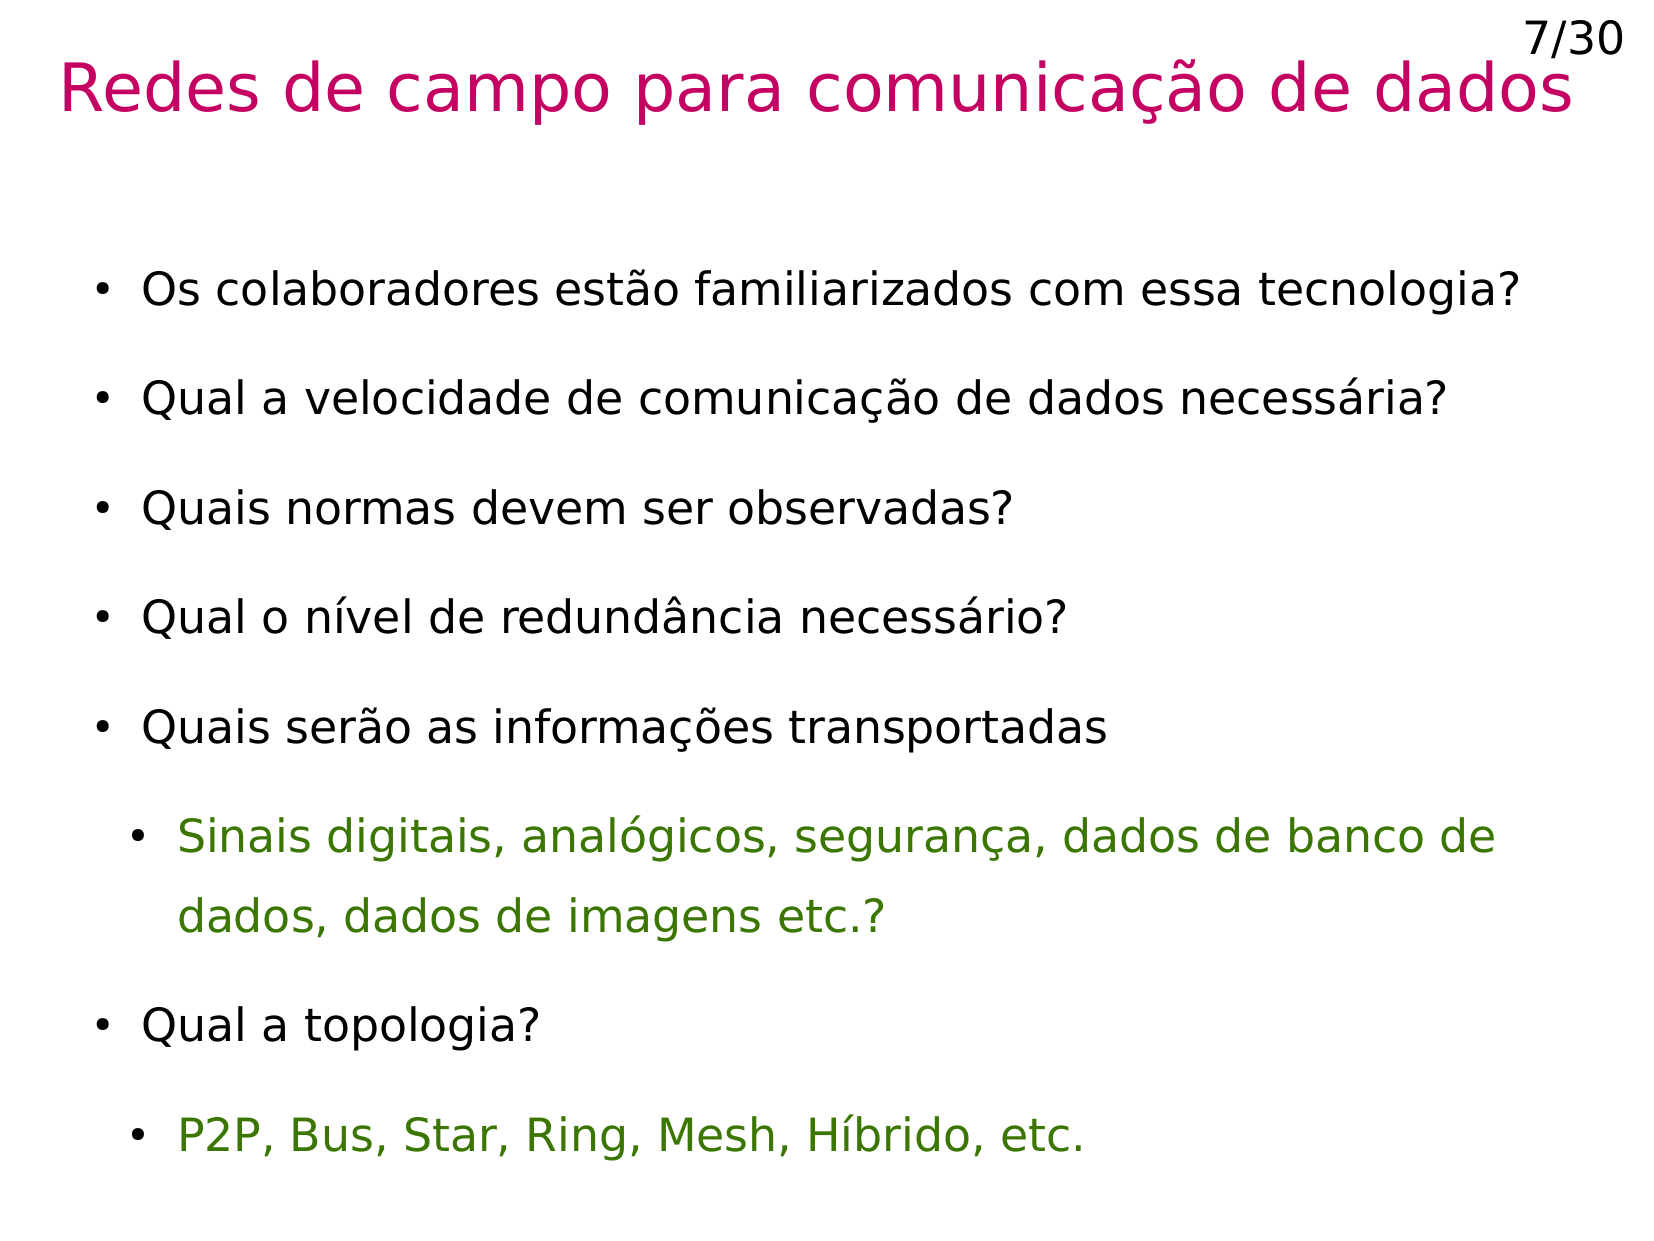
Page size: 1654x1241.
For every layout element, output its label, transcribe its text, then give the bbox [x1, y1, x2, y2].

list Os colaboradores estão familiarizados com essa tecnologia? Qual a velocidade de comunicação de dados necessária? Quais normas devem ser observadas? Qual o nível de redundância necessário? Quais serão as informações transportadas Sinais digitais, analógicos, segurança, dados de banco de dados, dados de imagens etc.? Qual a topologia? P2P, Bus, Star, Ring, Mesh, Híbrido, etc. [59, 236, 1625, 1211]
title Redes de campo para comunicação de dados [59, 29, 1625, 148]
